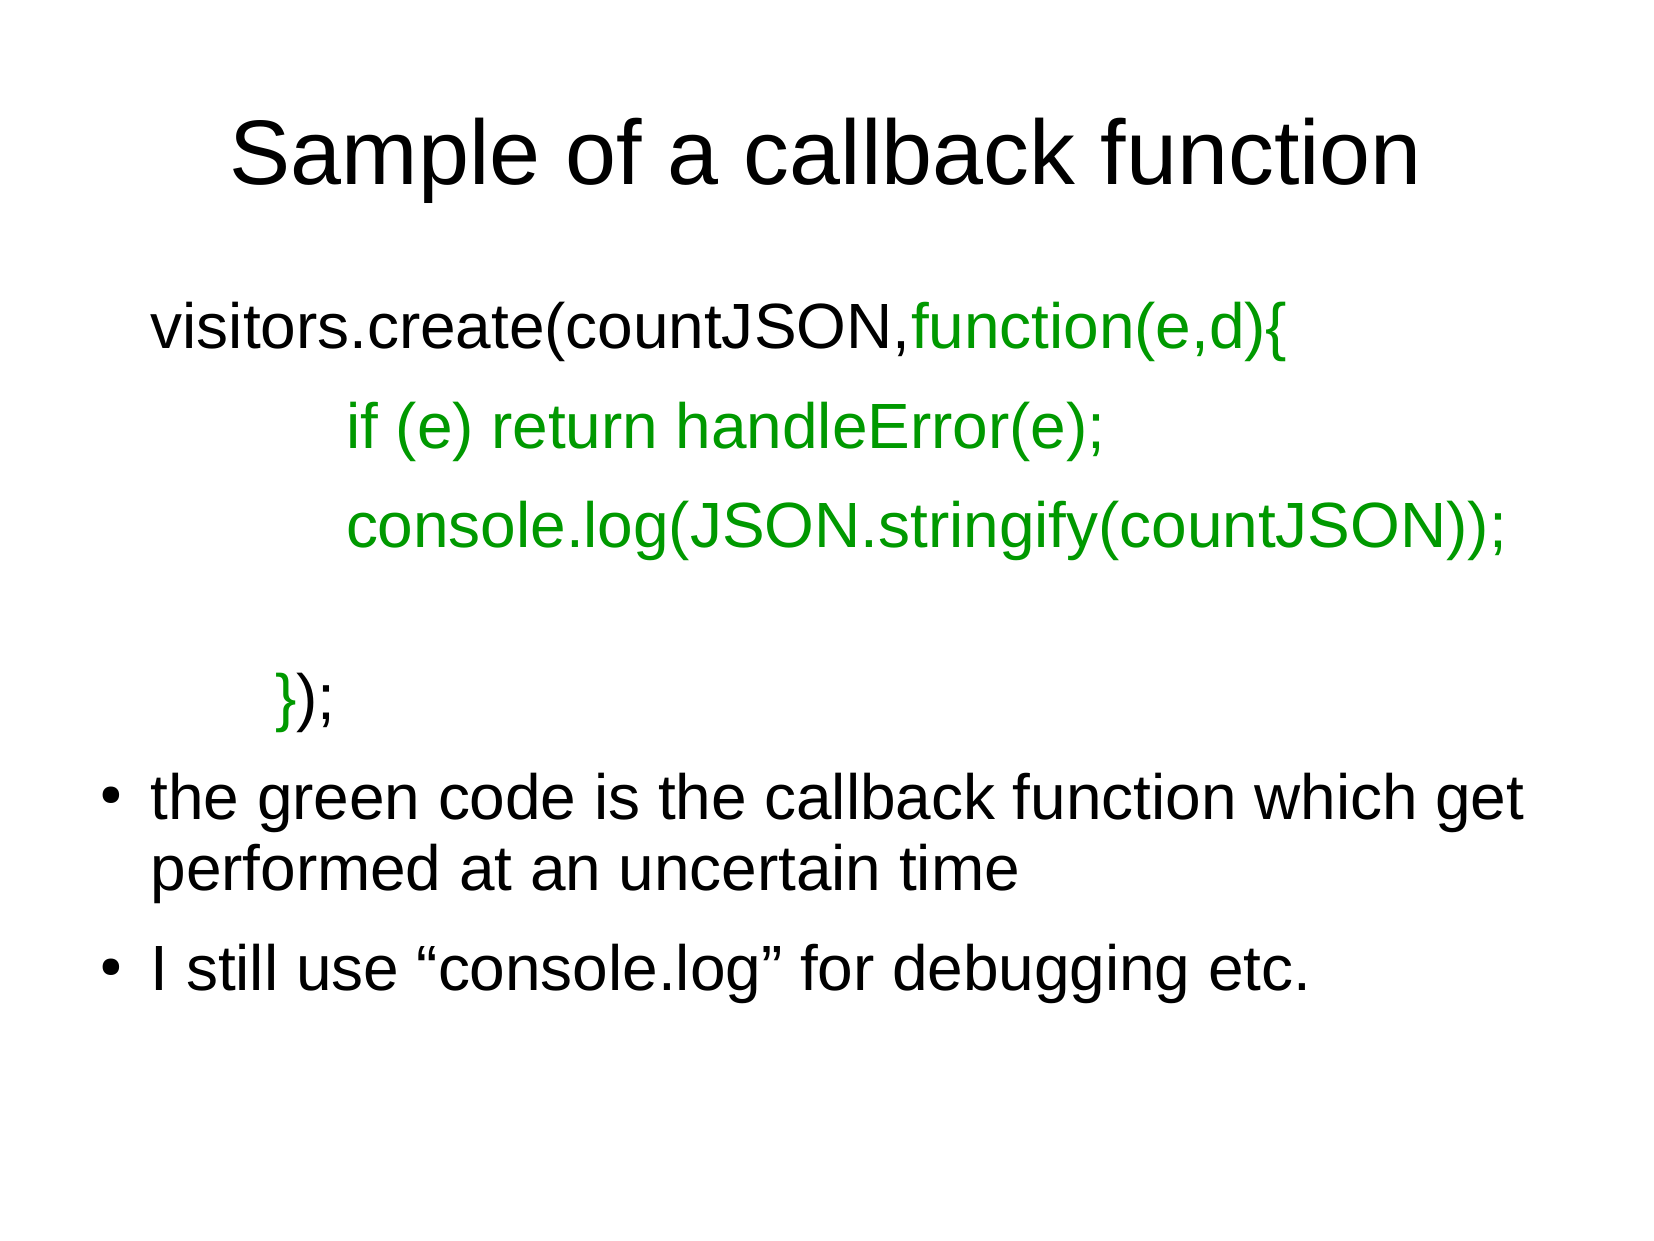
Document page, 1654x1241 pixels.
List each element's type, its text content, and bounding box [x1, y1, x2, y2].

list visitors.create(countJSON,function(e,d){ if (e) return handleError(e); console.log(JSON.stringify(countJSON)); }); the green code is the callback function which get performed at an uncertain time I still use “console.log” for debugging etc. [82, 290, 1571, 1010]
title Sample of a callback function [82, 49, 1571, 257]
